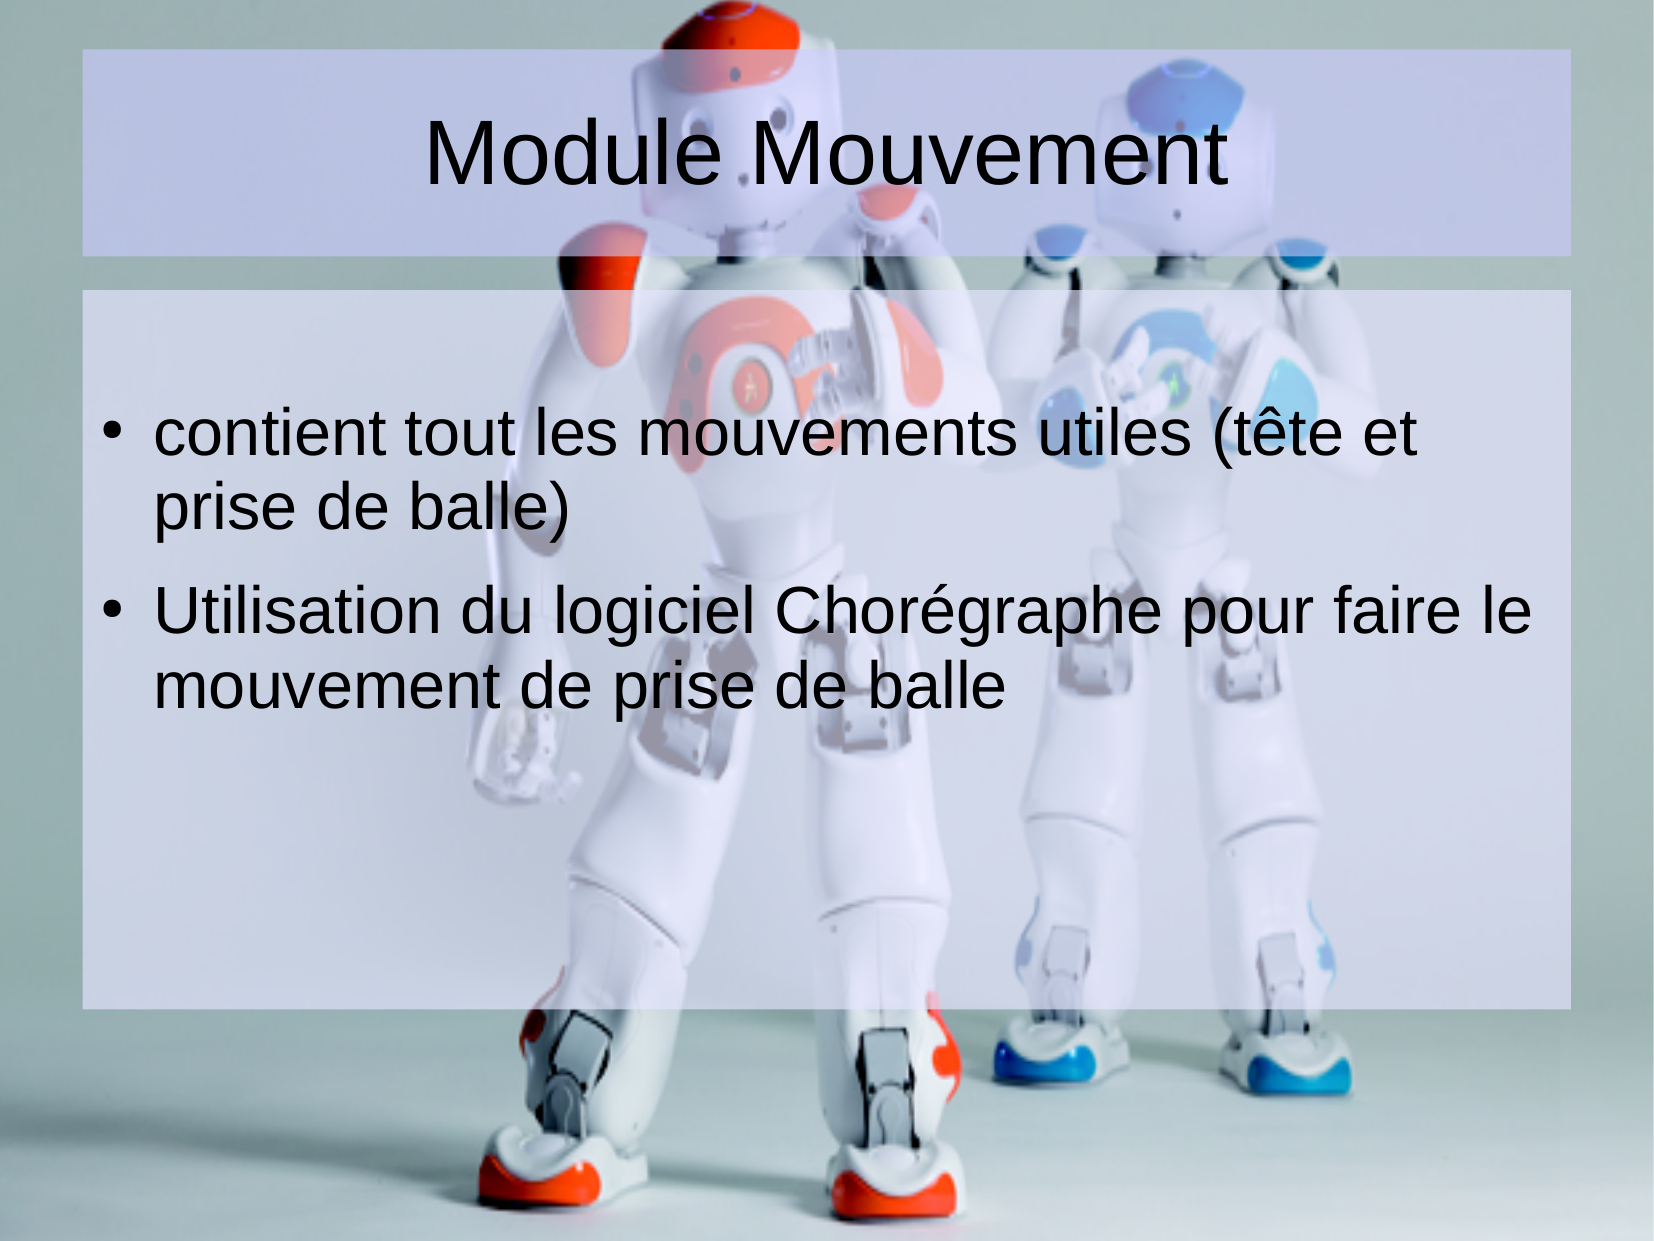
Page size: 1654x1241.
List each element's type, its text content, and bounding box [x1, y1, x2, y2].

title Module Mouvement [82, 49, 1571, 257]
picture [0, 0, 1654, 1241]
list contient tout les mouvements utiles (tête et prise de balle) Utilisation du logiciel Chorégraphe pour faire le mouvement de prise de balle [82, 290, 1571, 1010]
